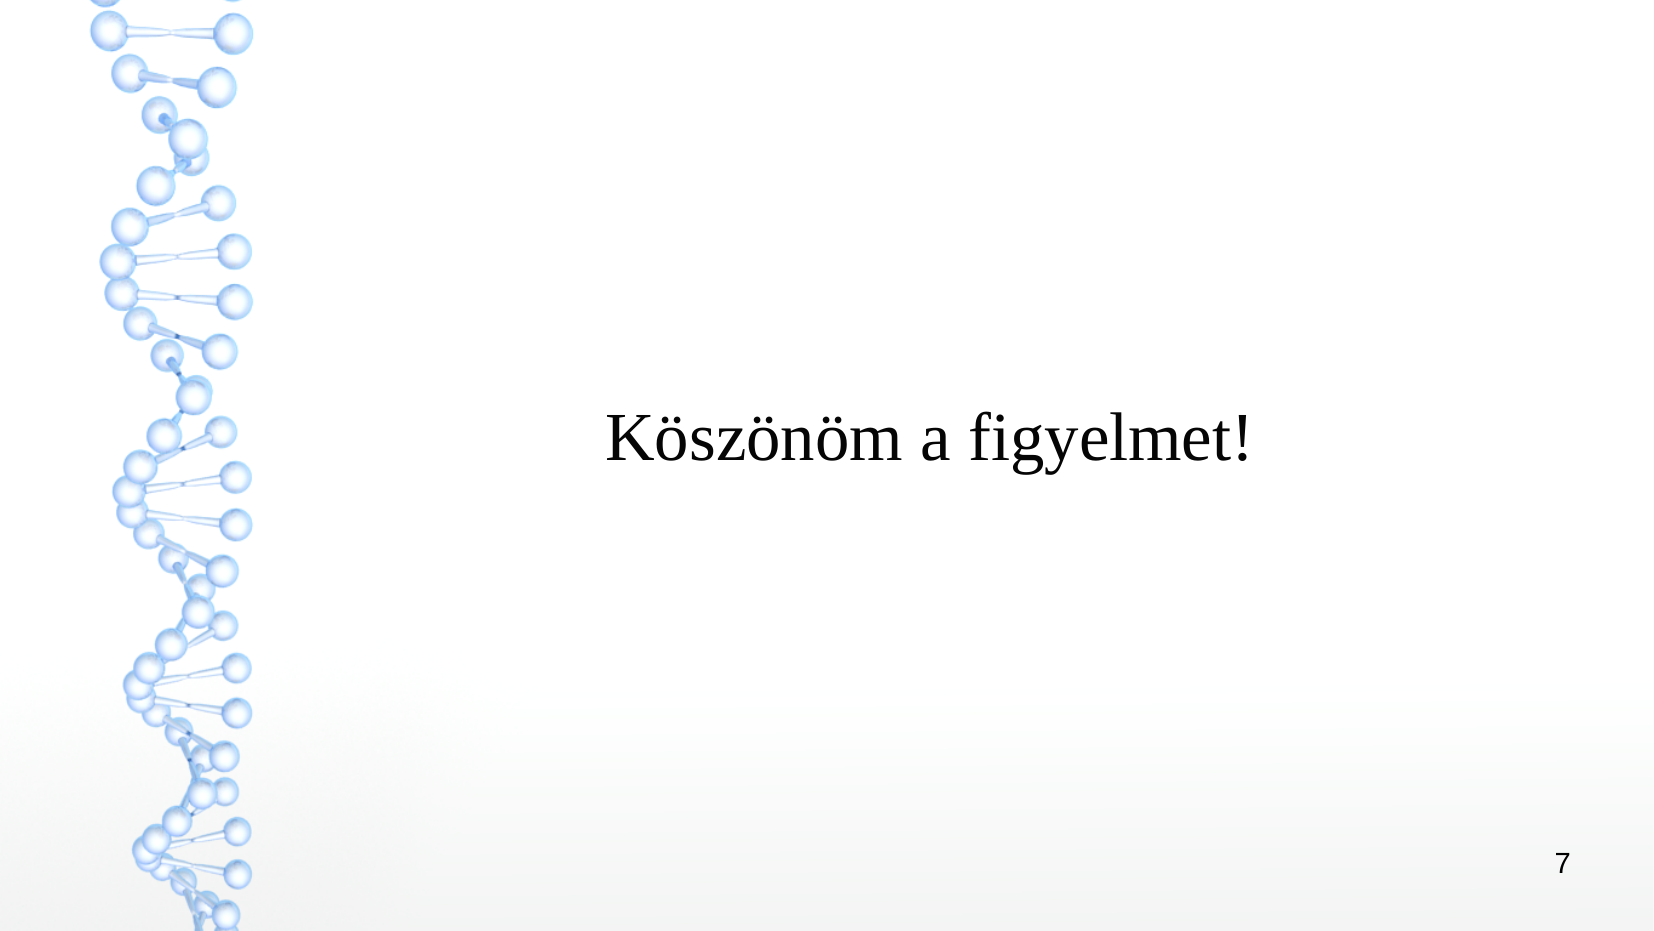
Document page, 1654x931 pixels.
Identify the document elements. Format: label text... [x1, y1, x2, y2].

title Köszönöm a figyelmet! [265, 360, 1595, 514]
picture [0, 0, 1654, 931]
